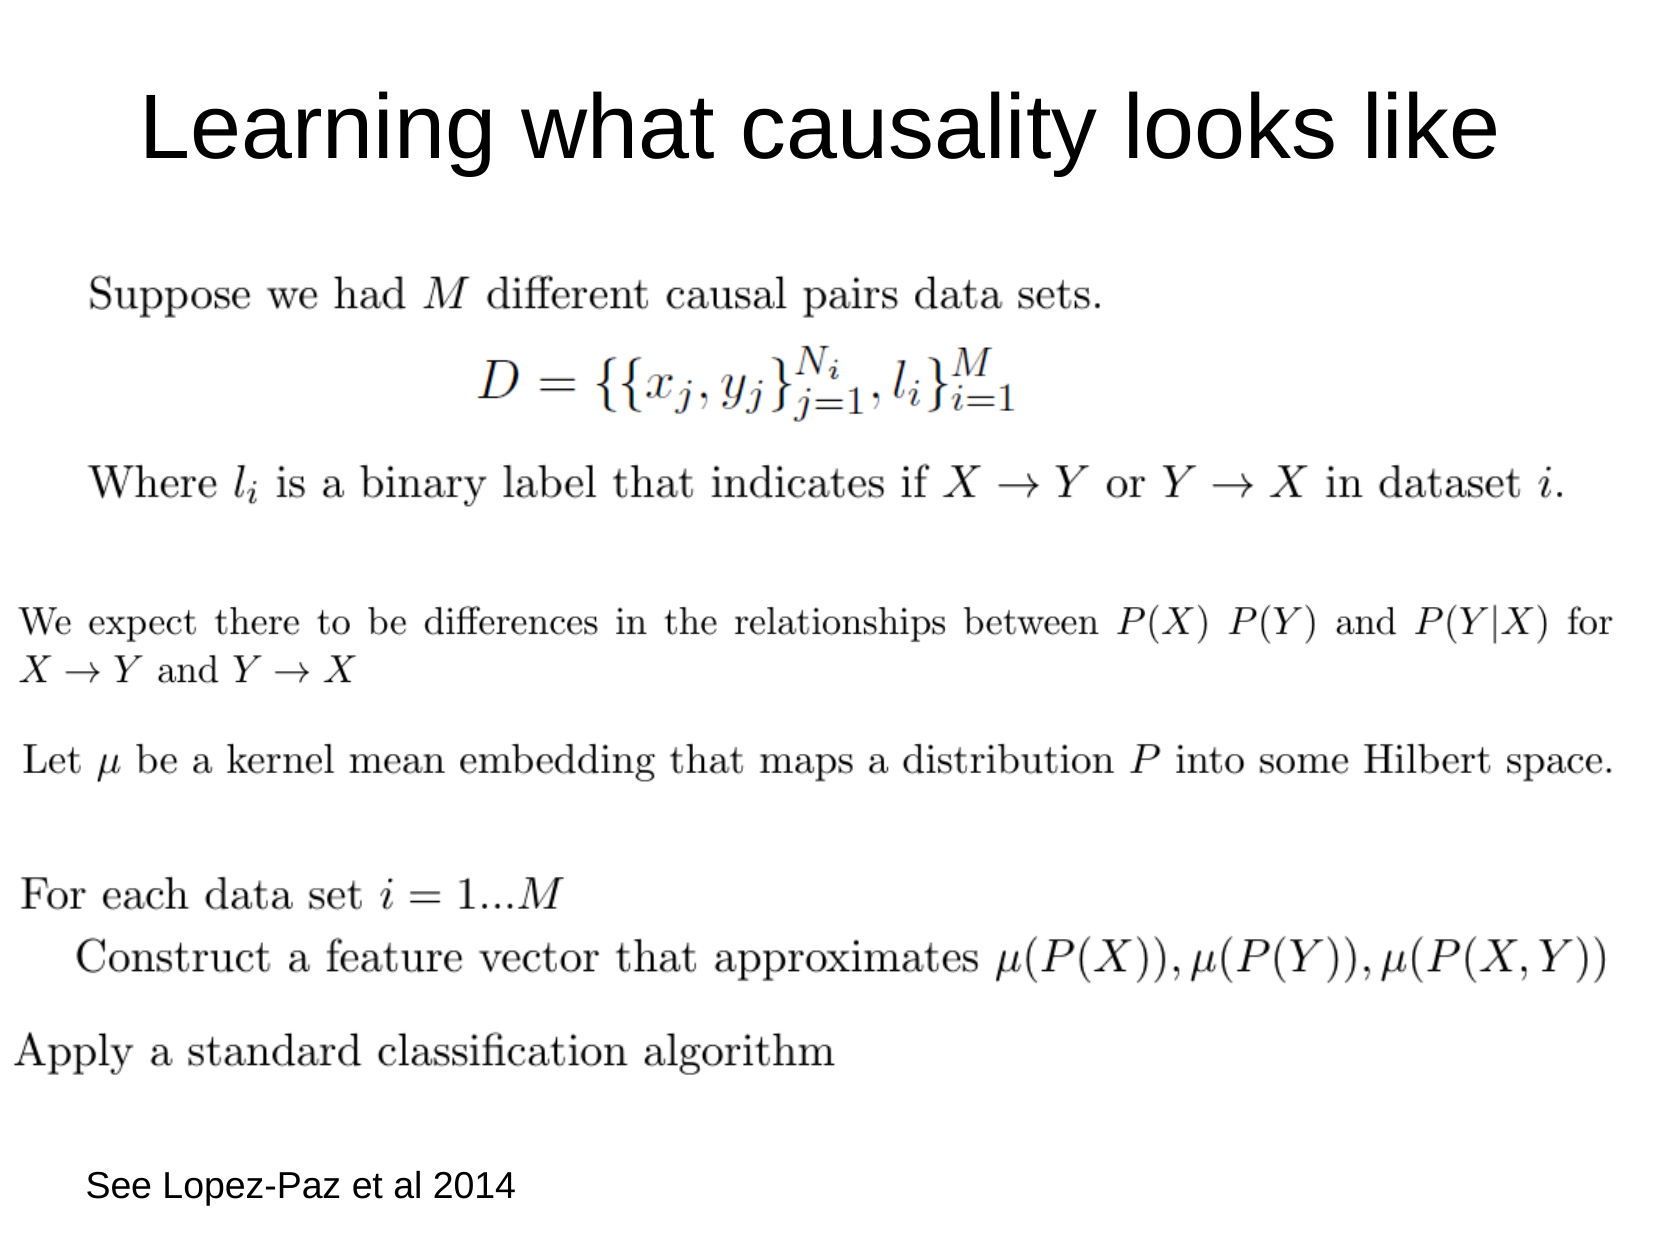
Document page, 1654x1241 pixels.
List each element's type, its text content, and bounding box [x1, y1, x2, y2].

picture [0, 590, 1654, 697]
picture [66, 255, 1595, 532]
picture [7, 1015, 886, 1116]
picture [5, 854, 1630, 1002]
title Learning what causality looks like [35, 23, 1607, 231]
picture [11, 720, 1654, 806]
text_box See Lopez-Paz et al 2014 [70, 1157, 1205, 1215]
